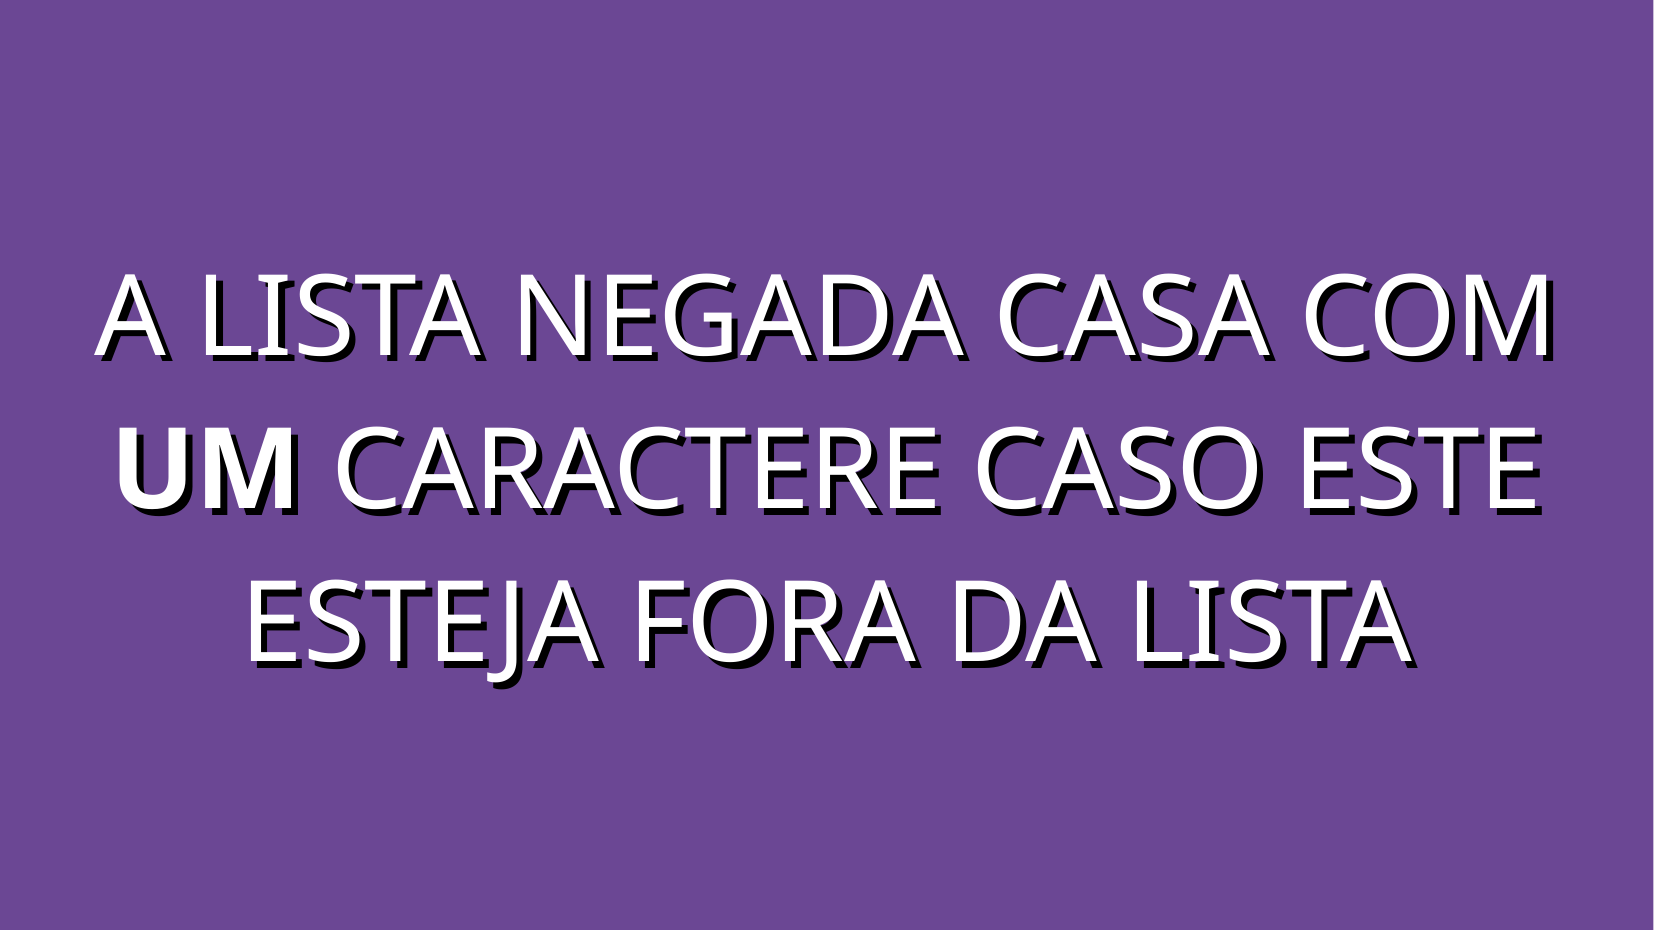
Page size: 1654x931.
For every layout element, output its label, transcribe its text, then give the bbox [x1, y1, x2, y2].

subtitle A LISTA NEGADA CASA COM UM CARACTERE CASO ESTE ESTEJA FORA DA LISTA [82, 105, 1571, 826]
